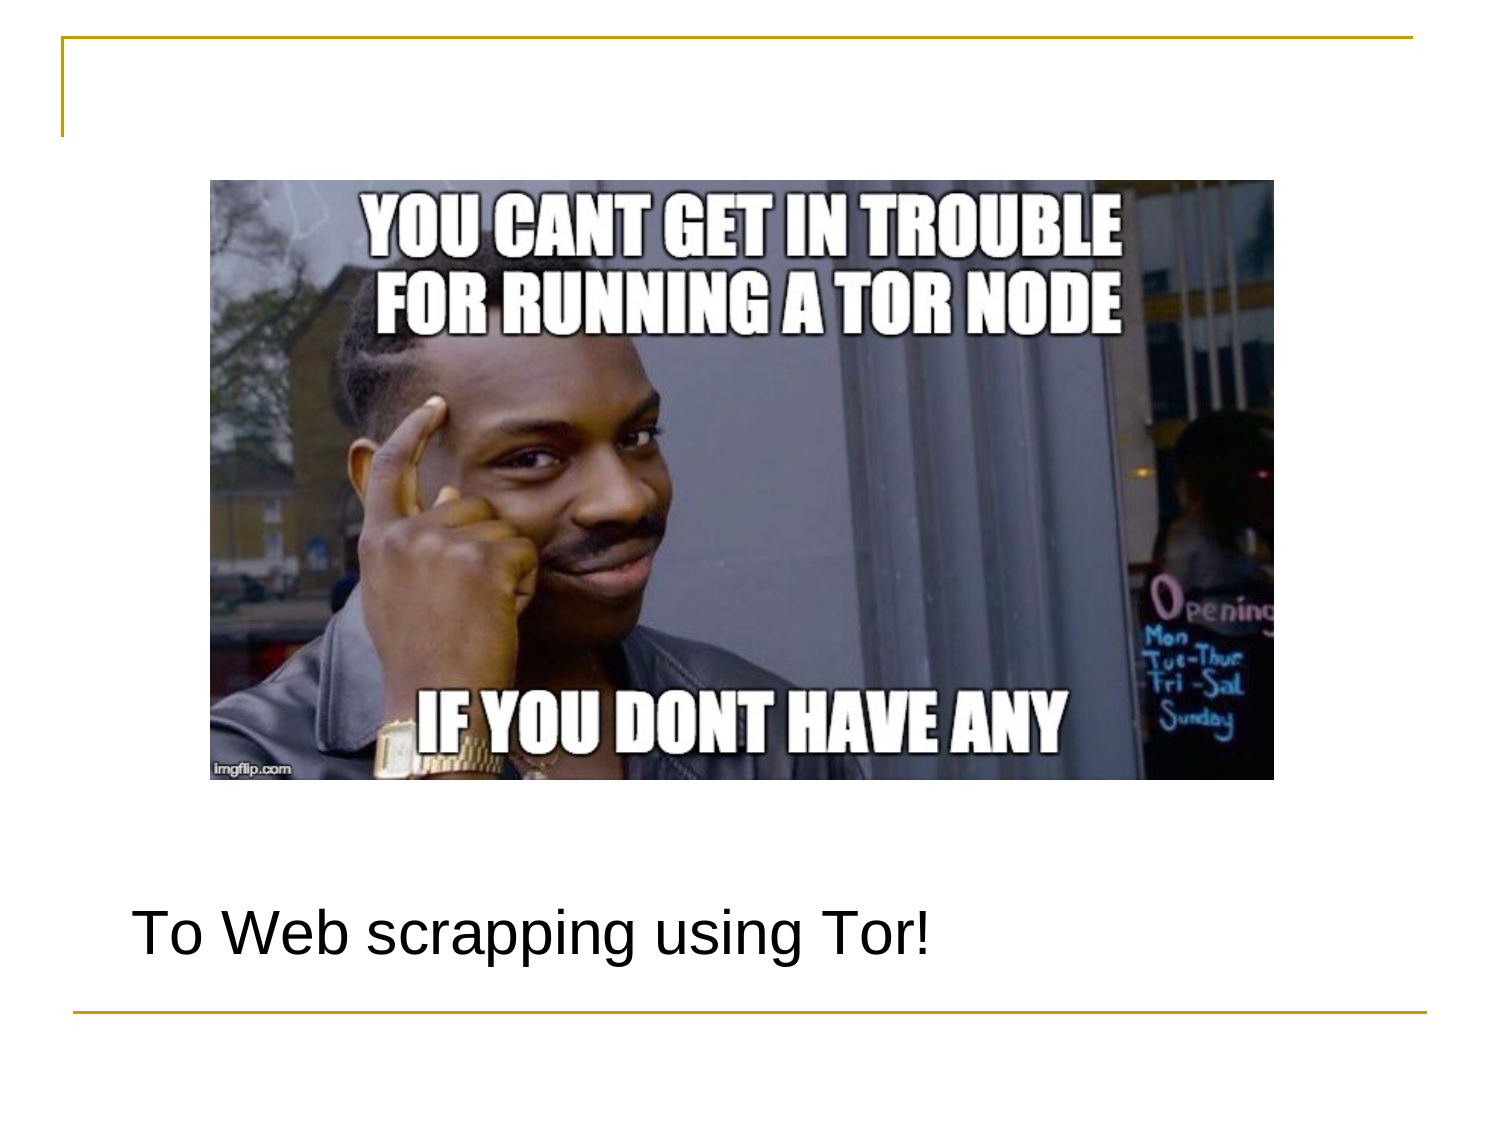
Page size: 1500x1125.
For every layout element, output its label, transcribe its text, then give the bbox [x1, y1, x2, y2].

list To Web scrapping using Tor! [60, 885, 1426, 1006]
picture [210, 180, 1274, 780]
